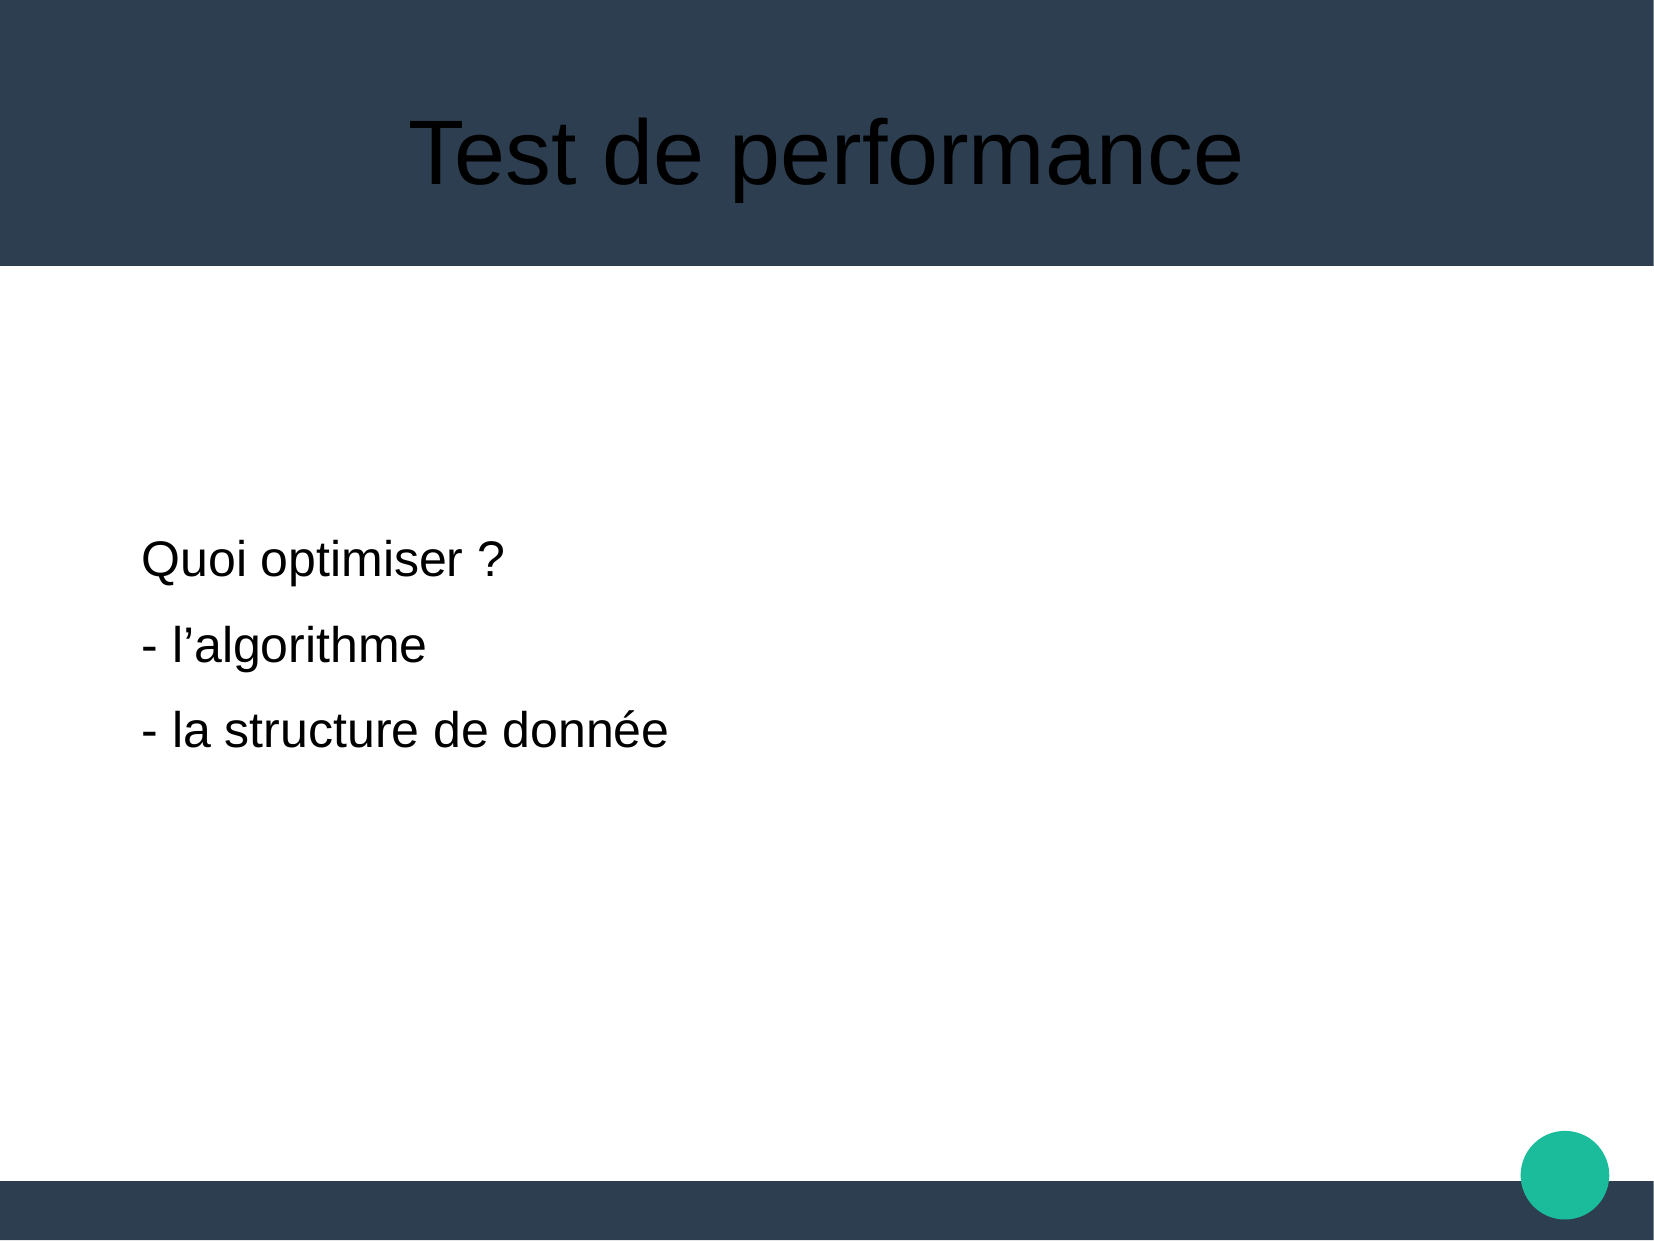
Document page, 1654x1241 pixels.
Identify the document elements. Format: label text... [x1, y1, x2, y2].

list Quoi optimiser ? - l’algorithme - la structure de donnée [70, 531, 1560, 844]
title Test de performance [82, 49, 1571, 257]
